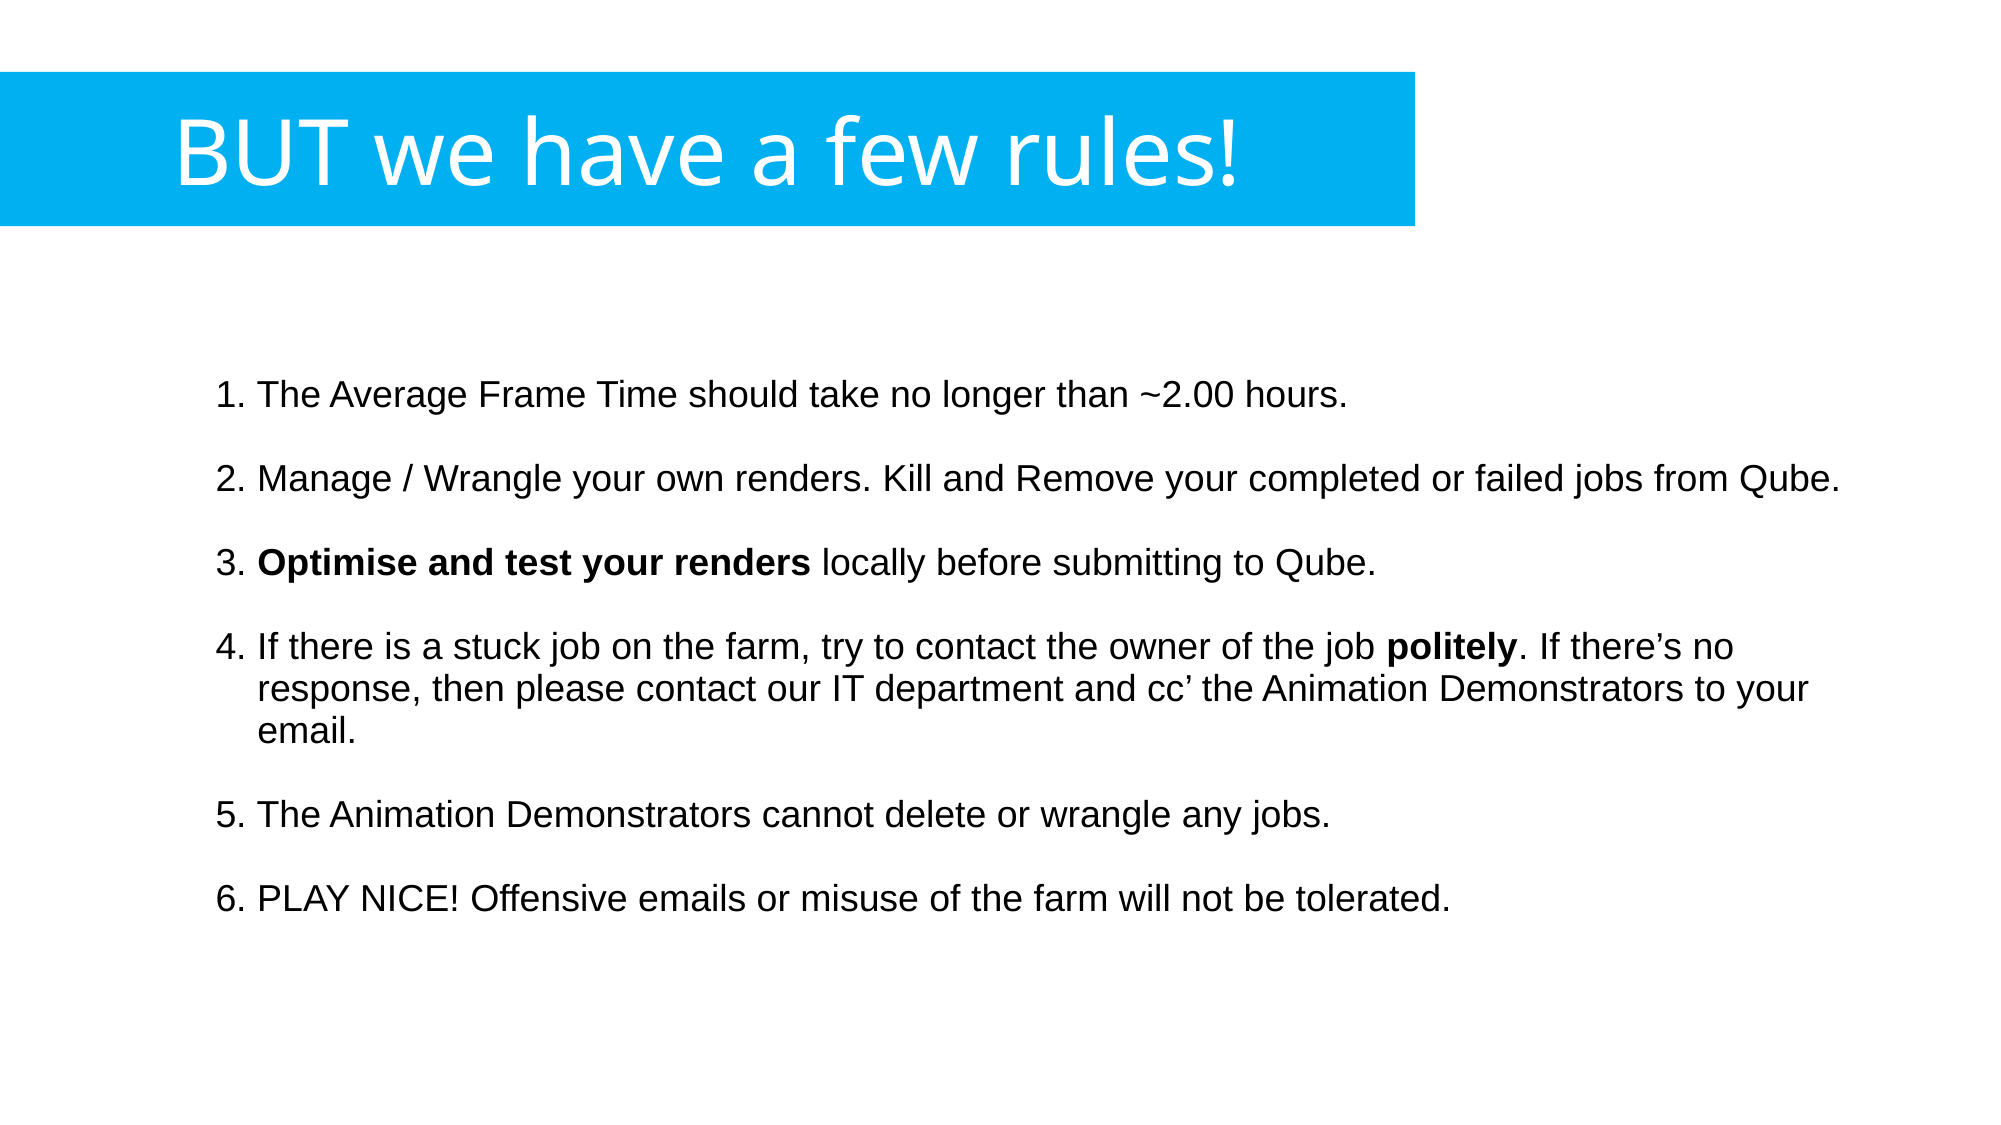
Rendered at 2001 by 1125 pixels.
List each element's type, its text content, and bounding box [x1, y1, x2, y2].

text_box BUT we have a few rules! [0, 71, 1415, 227]
text_box 1. The Average Frame Time should take no longer than ~2.00 hours. 2. Manage / Wrangle your own renders. Kill and Remove your completed or failed jobs from Qube. 3. Optimise and test your renders locally before submitting to Qube. 4. If there is a stuck job on the farm, try to contact the owner of the job politely. If there’s no response, then please contact our IT department and cc’ the Animation Demonstrators to your email. 5. The Animation Demonstrators cannot delete or wrangle any jobs. 6. PLAY NICE! Offensive emails or misuse of the farm will not be tolerated. [200, 366, 1878, 921]
